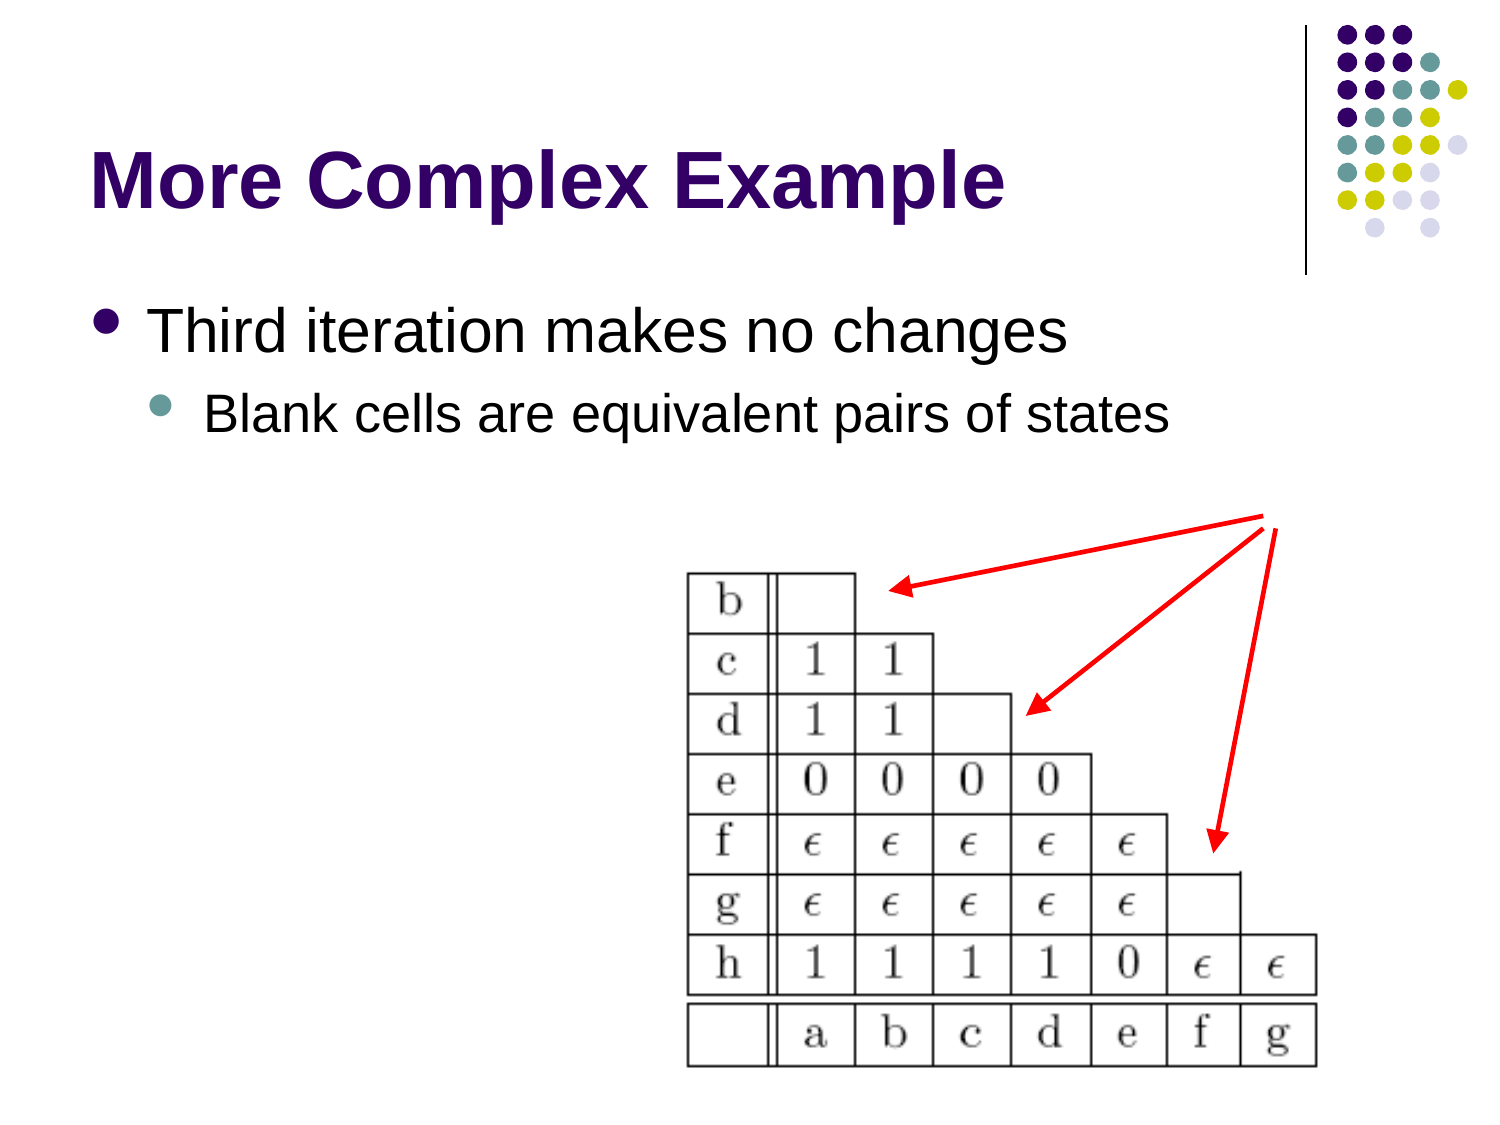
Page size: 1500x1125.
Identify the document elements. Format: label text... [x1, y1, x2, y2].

list Third iteration makes no changes Blank cells are equivalent pairs of states [75, 282, 1426, 1006]
picture [663, 553, 1338, 1088]
title More Complex Example [74, 20, 1313, 233]
